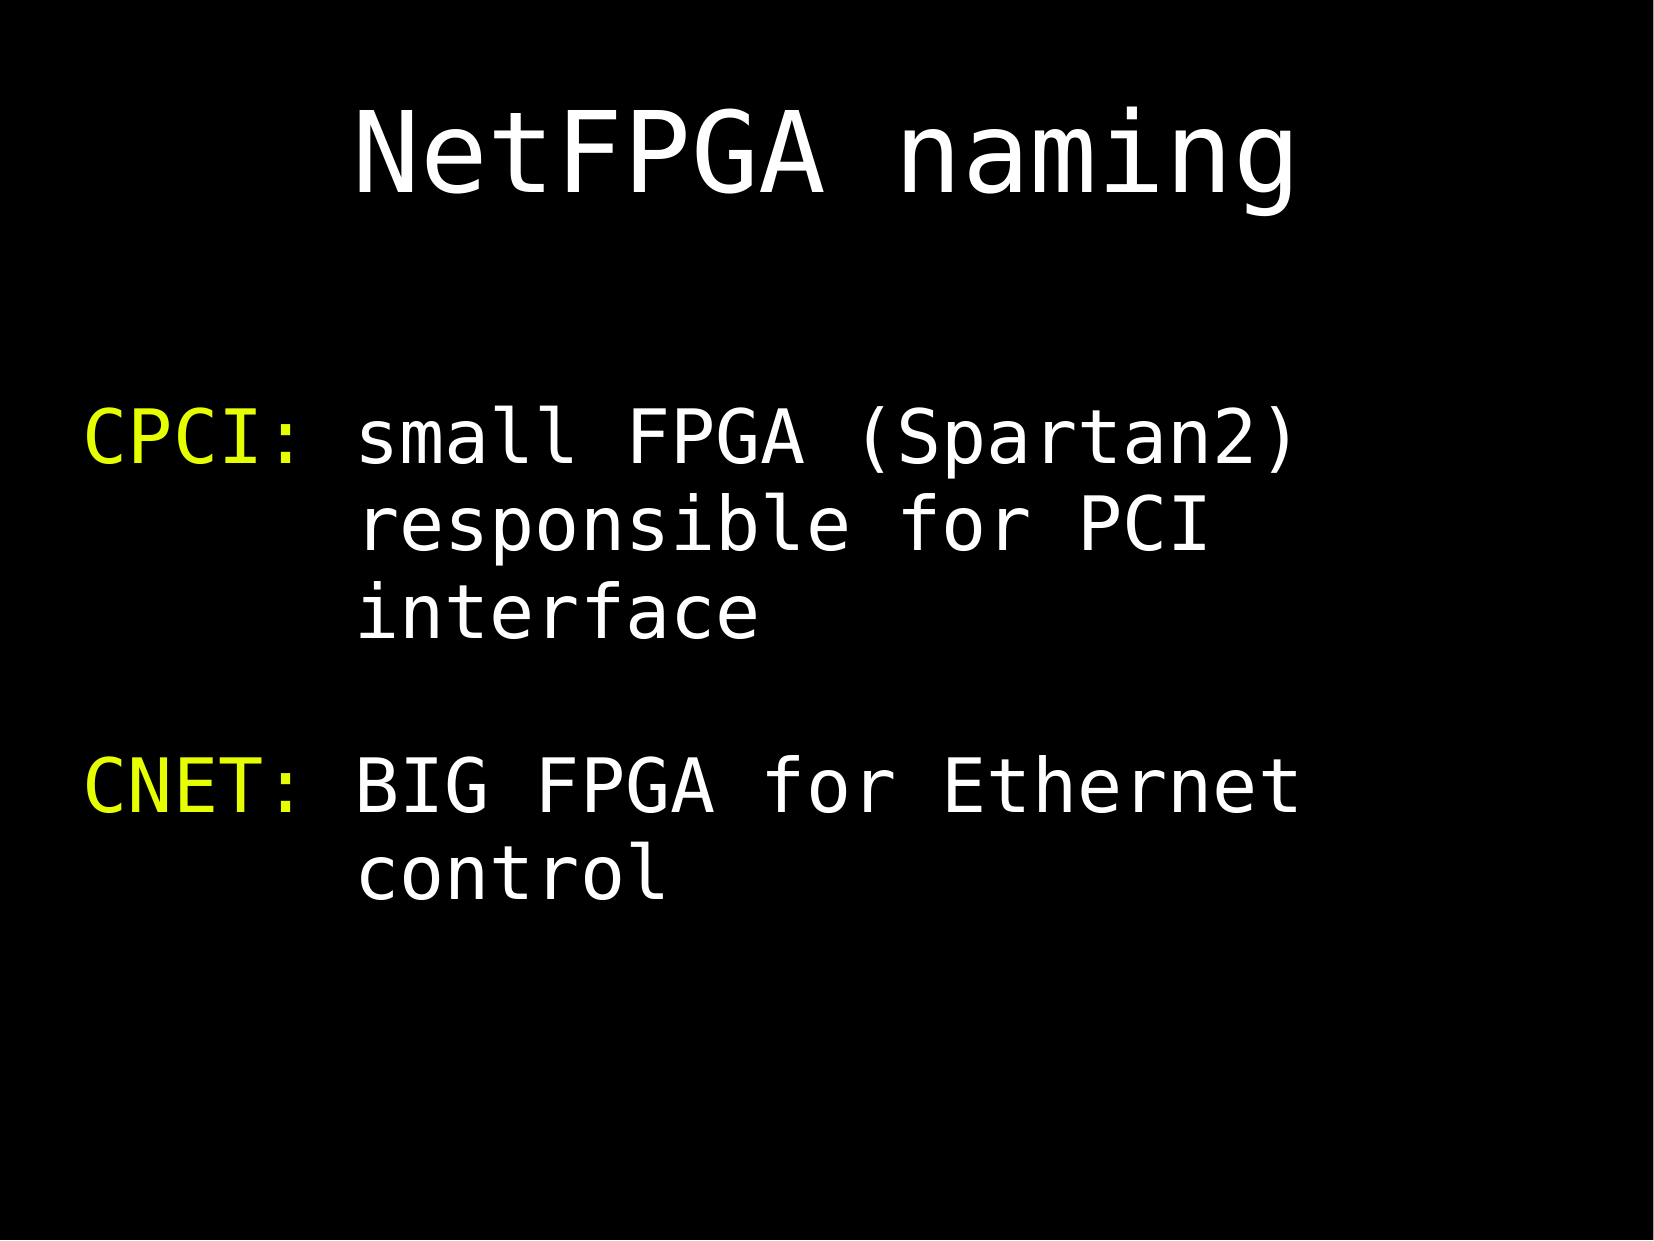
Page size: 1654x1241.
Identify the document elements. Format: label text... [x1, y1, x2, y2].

subtitle CPCI: small FPGA (Spartan2) responsible for PCI interface CNET: BIG FPGA for Ethernet control [82, 290, 1571, 1109]
title NetFPGA naming [82, 49, 1571, 257]
